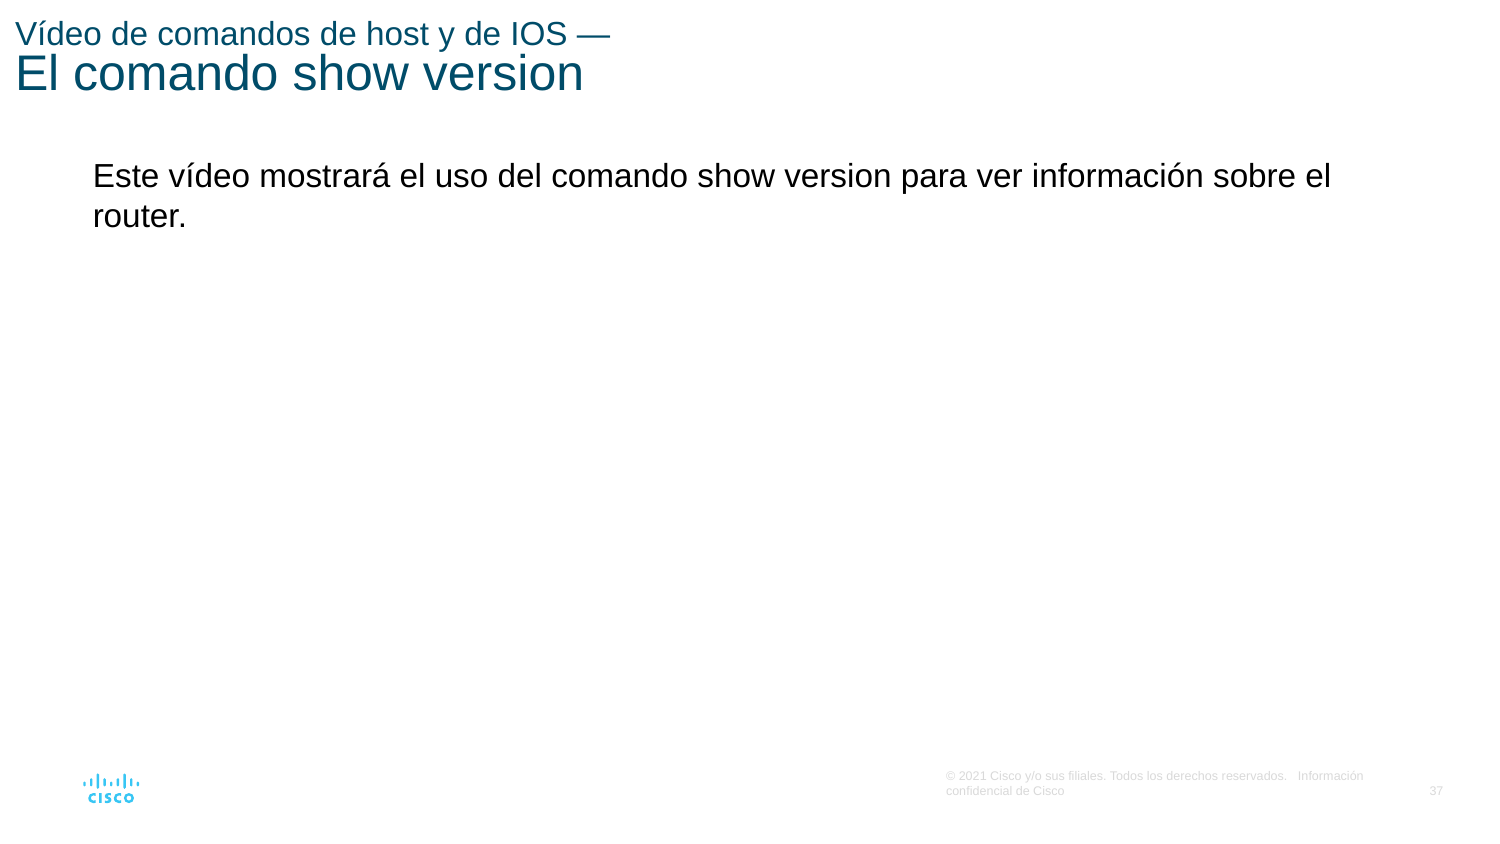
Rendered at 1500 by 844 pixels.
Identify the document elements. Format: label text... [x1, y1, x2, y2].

title Vídeo de comandos de host y de IOS — El comando show version [0, 0, 1369, 121]
list Este vídeo mostrará el uso del comando show version para ver información sobre el router. [77, 146, 1437, 726]
